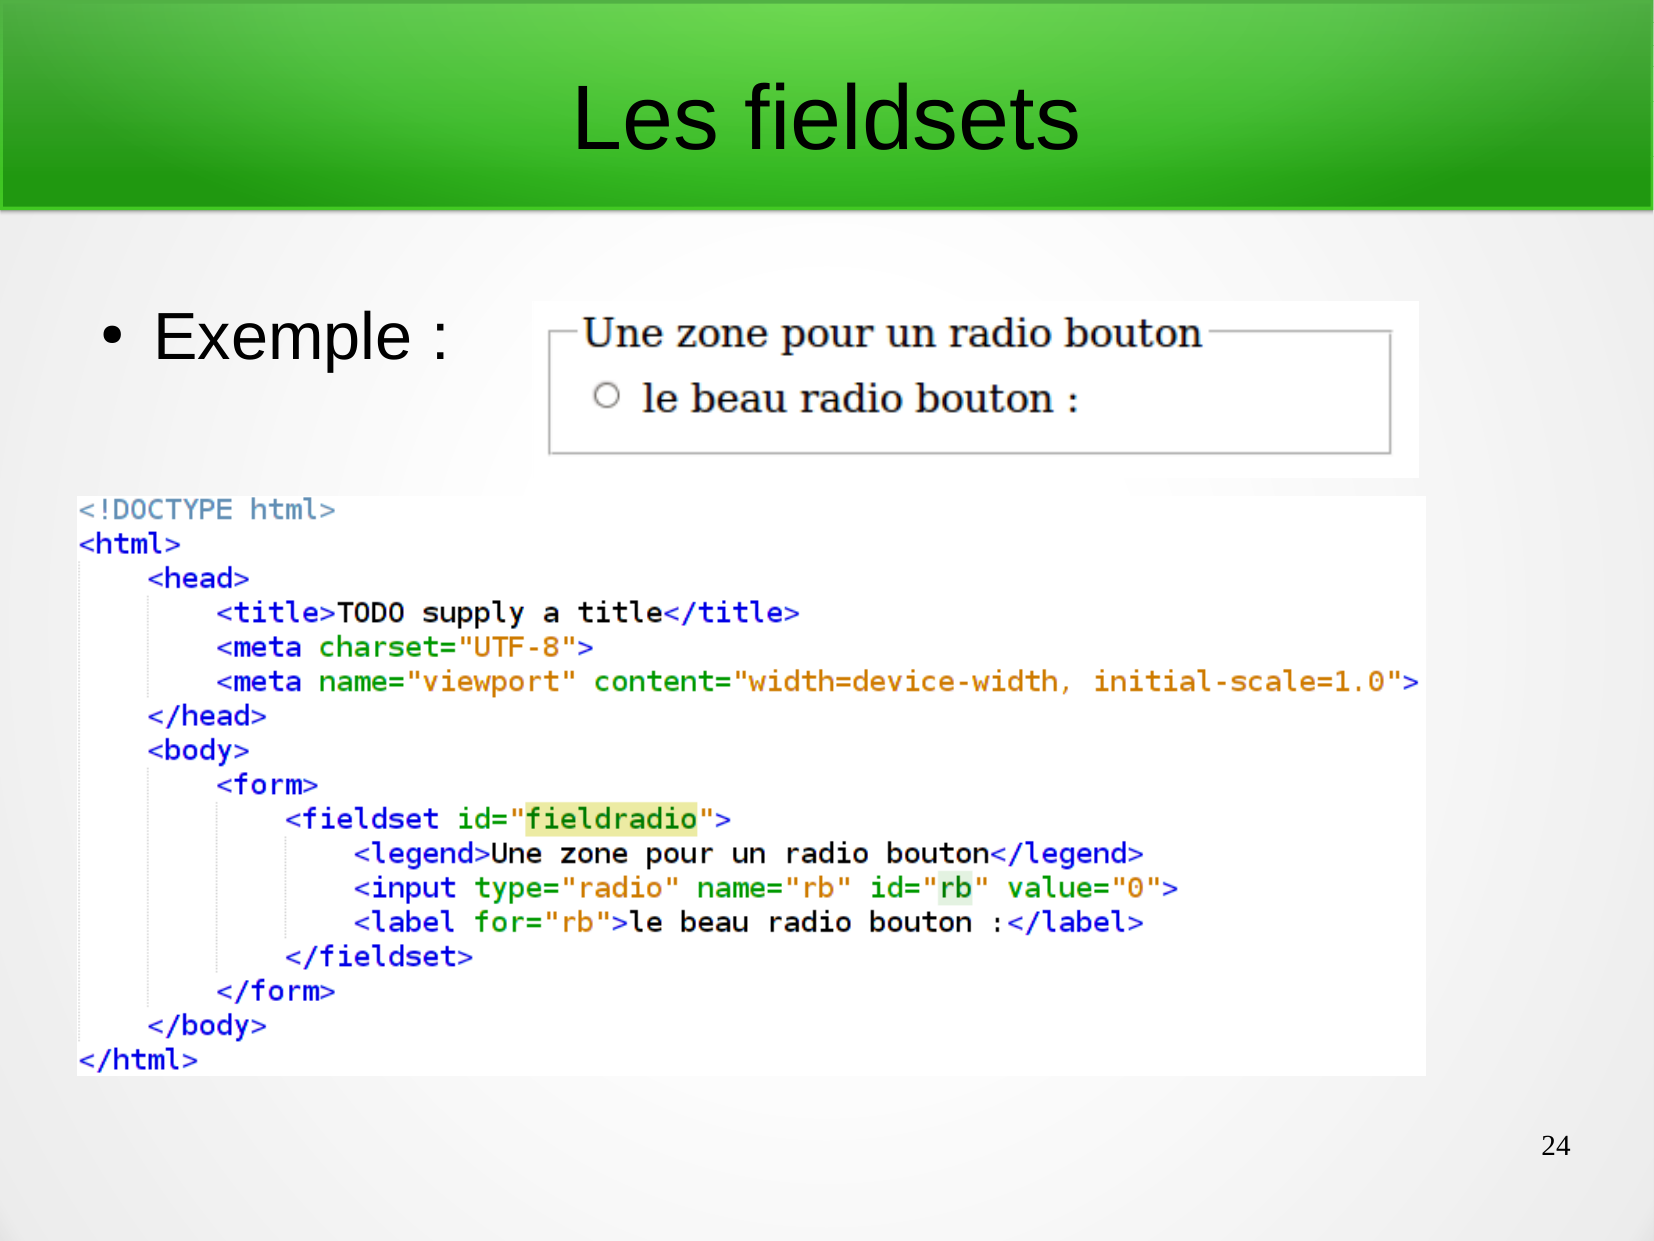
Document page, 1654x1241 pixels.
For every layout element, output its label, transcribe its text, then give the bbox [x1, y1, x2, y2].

picture [77, 496, 1426, 1076]
title Les fieldsets [82, 47, 1571, 189]
list Exemple : [82, 299, 1571, 1019]
picture [532, 301, 1419, 478]
